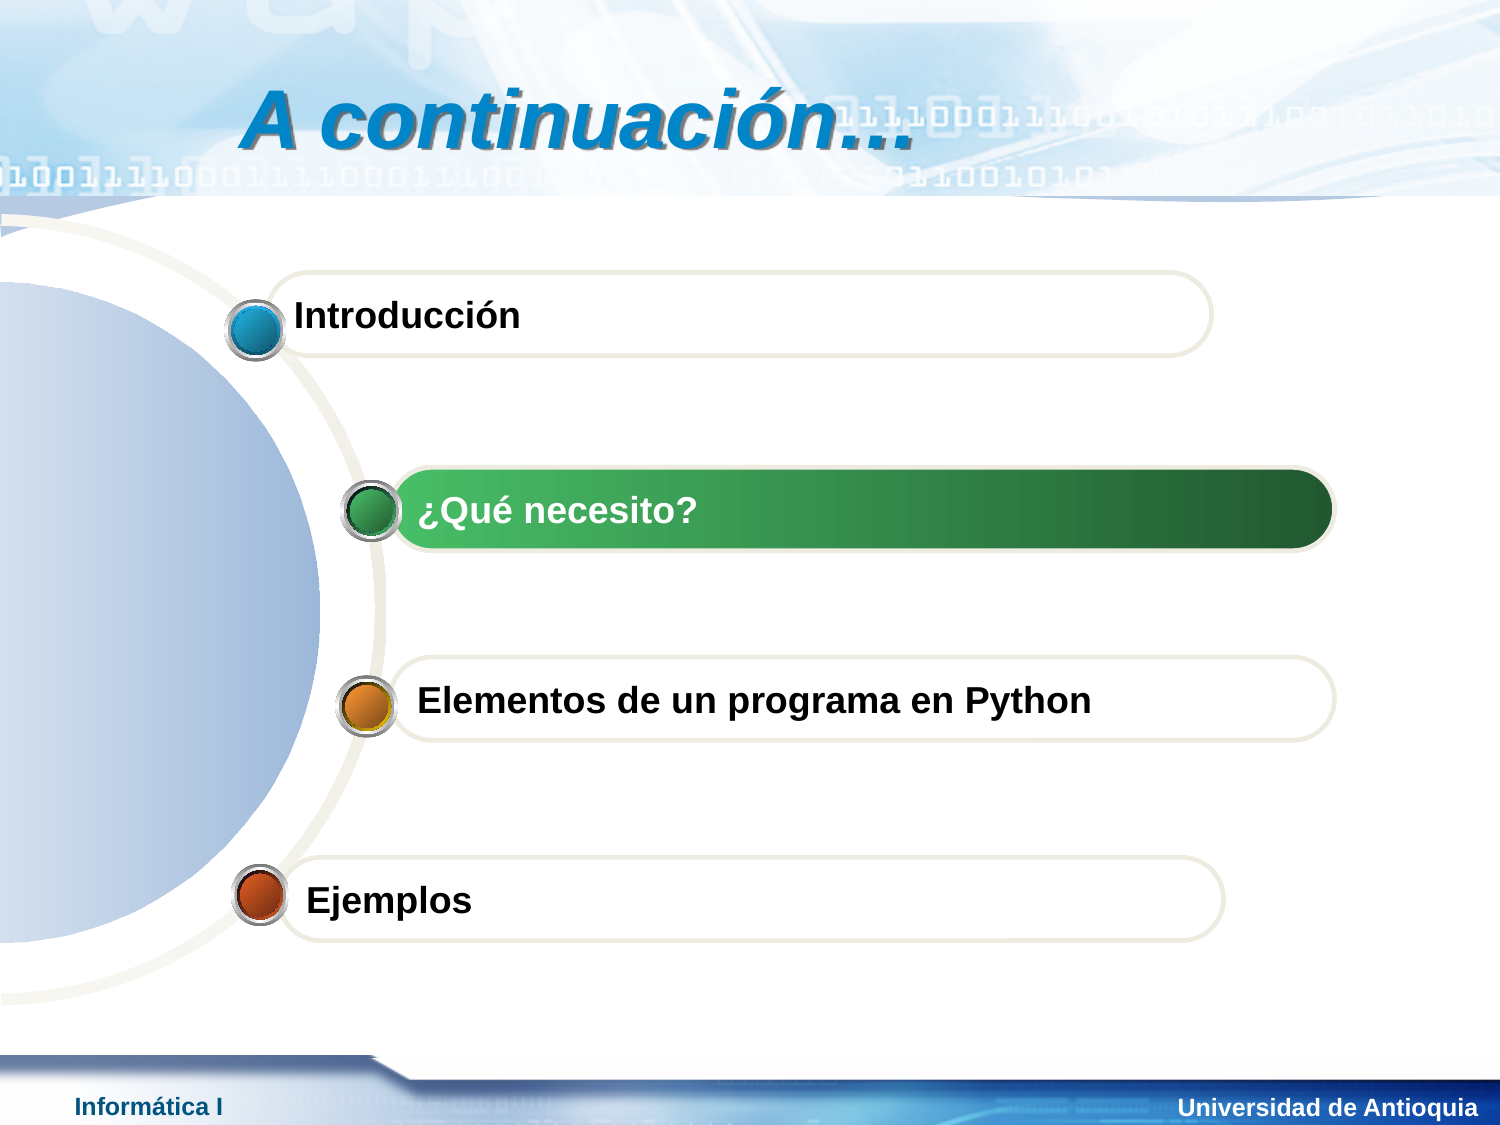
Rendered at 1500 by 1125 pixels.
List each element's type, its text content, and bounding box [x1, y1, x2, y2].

text_box Ejemplos [282, 857, 1224, 941]
title A continuación… [224, 57, 1438, 150]
text_box ¿Qué necesito? [395, 467, 1335, 551]
picture [0, 0, 1500, 196]
text_box Elementos de un programa en Python [392, 657, 1335, 741]
text_box [1, 214, 403, 1006]
text_box Introducción [269, 272, 1212, 356]
picture [0, 1055, 1500, 1125]
text_box [0, 281, 320, 943]
